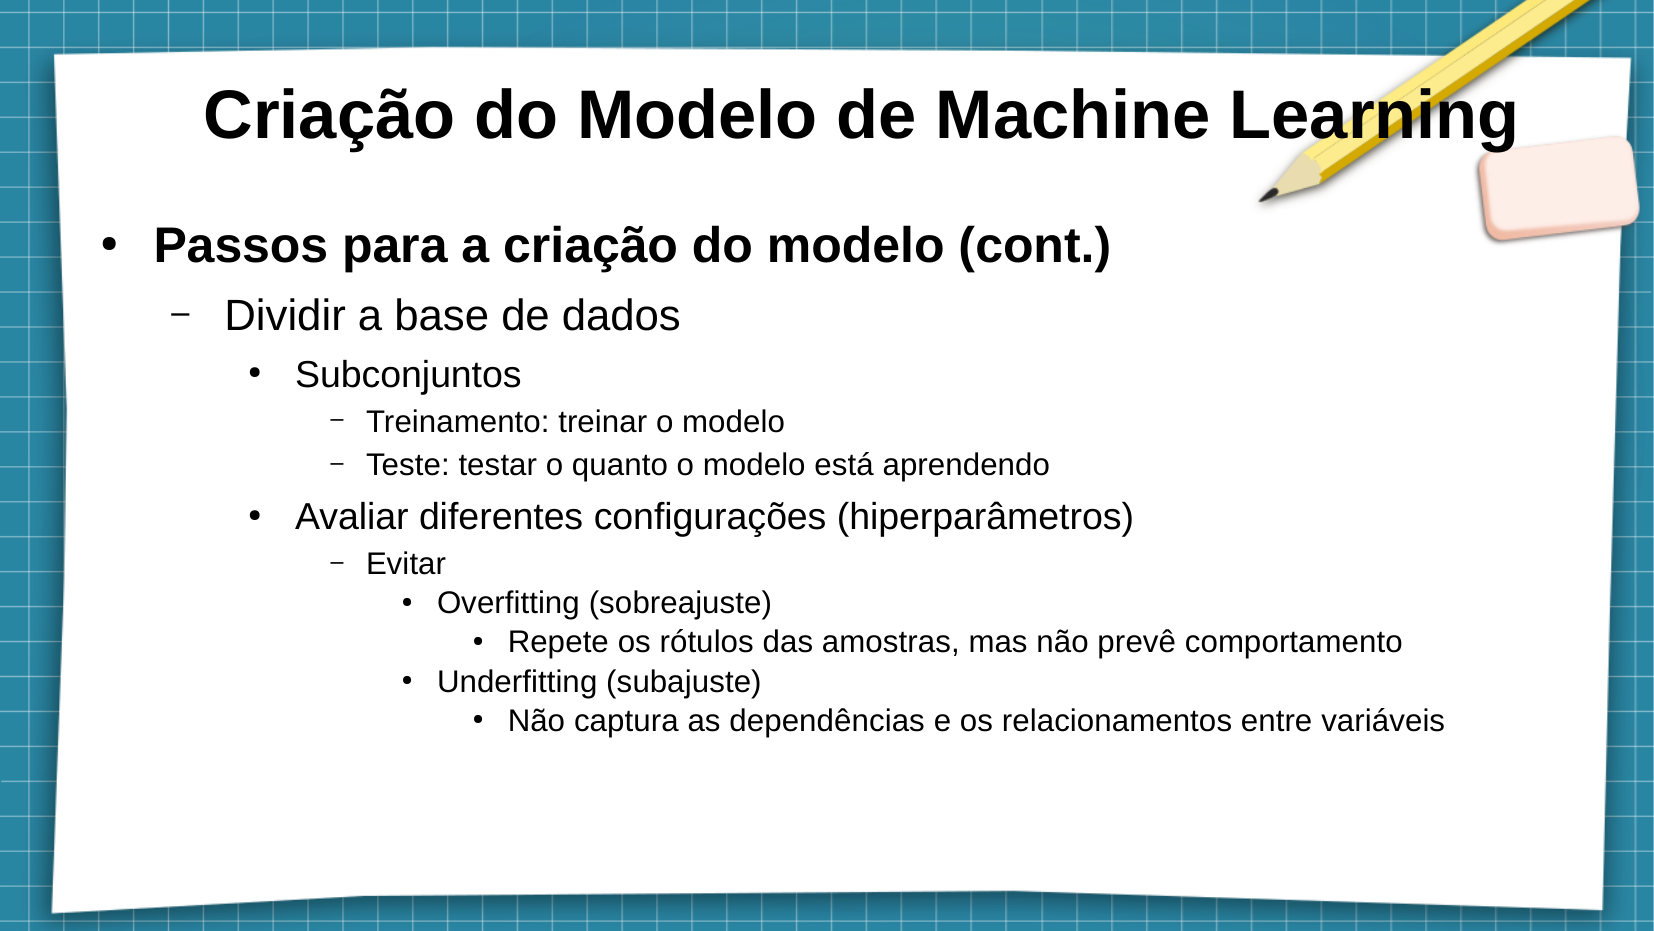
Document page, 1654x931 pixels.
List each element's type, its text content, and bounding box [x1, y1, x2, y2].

title Criação do Modelo de Machine Learning [82, 37, 1571, 193]
picture [0, 0, 1654, 931]
list Passos para a criação do modelo (cont.) Dividir a base de dados Subconjuntos Treinamento: treinar o modelo Teste: testar o quanto o modelo está aprendendo Avaliar diferentes configurações (hiperparâmetros) Evitar Overfitting (sobreajuste) Repete os rótulos das amostras, mas não prevê comportamento Underfitting (subajuste) Não captura as dependências e os relacionamentos entre variáveis [82, 217, 1571, 758]
